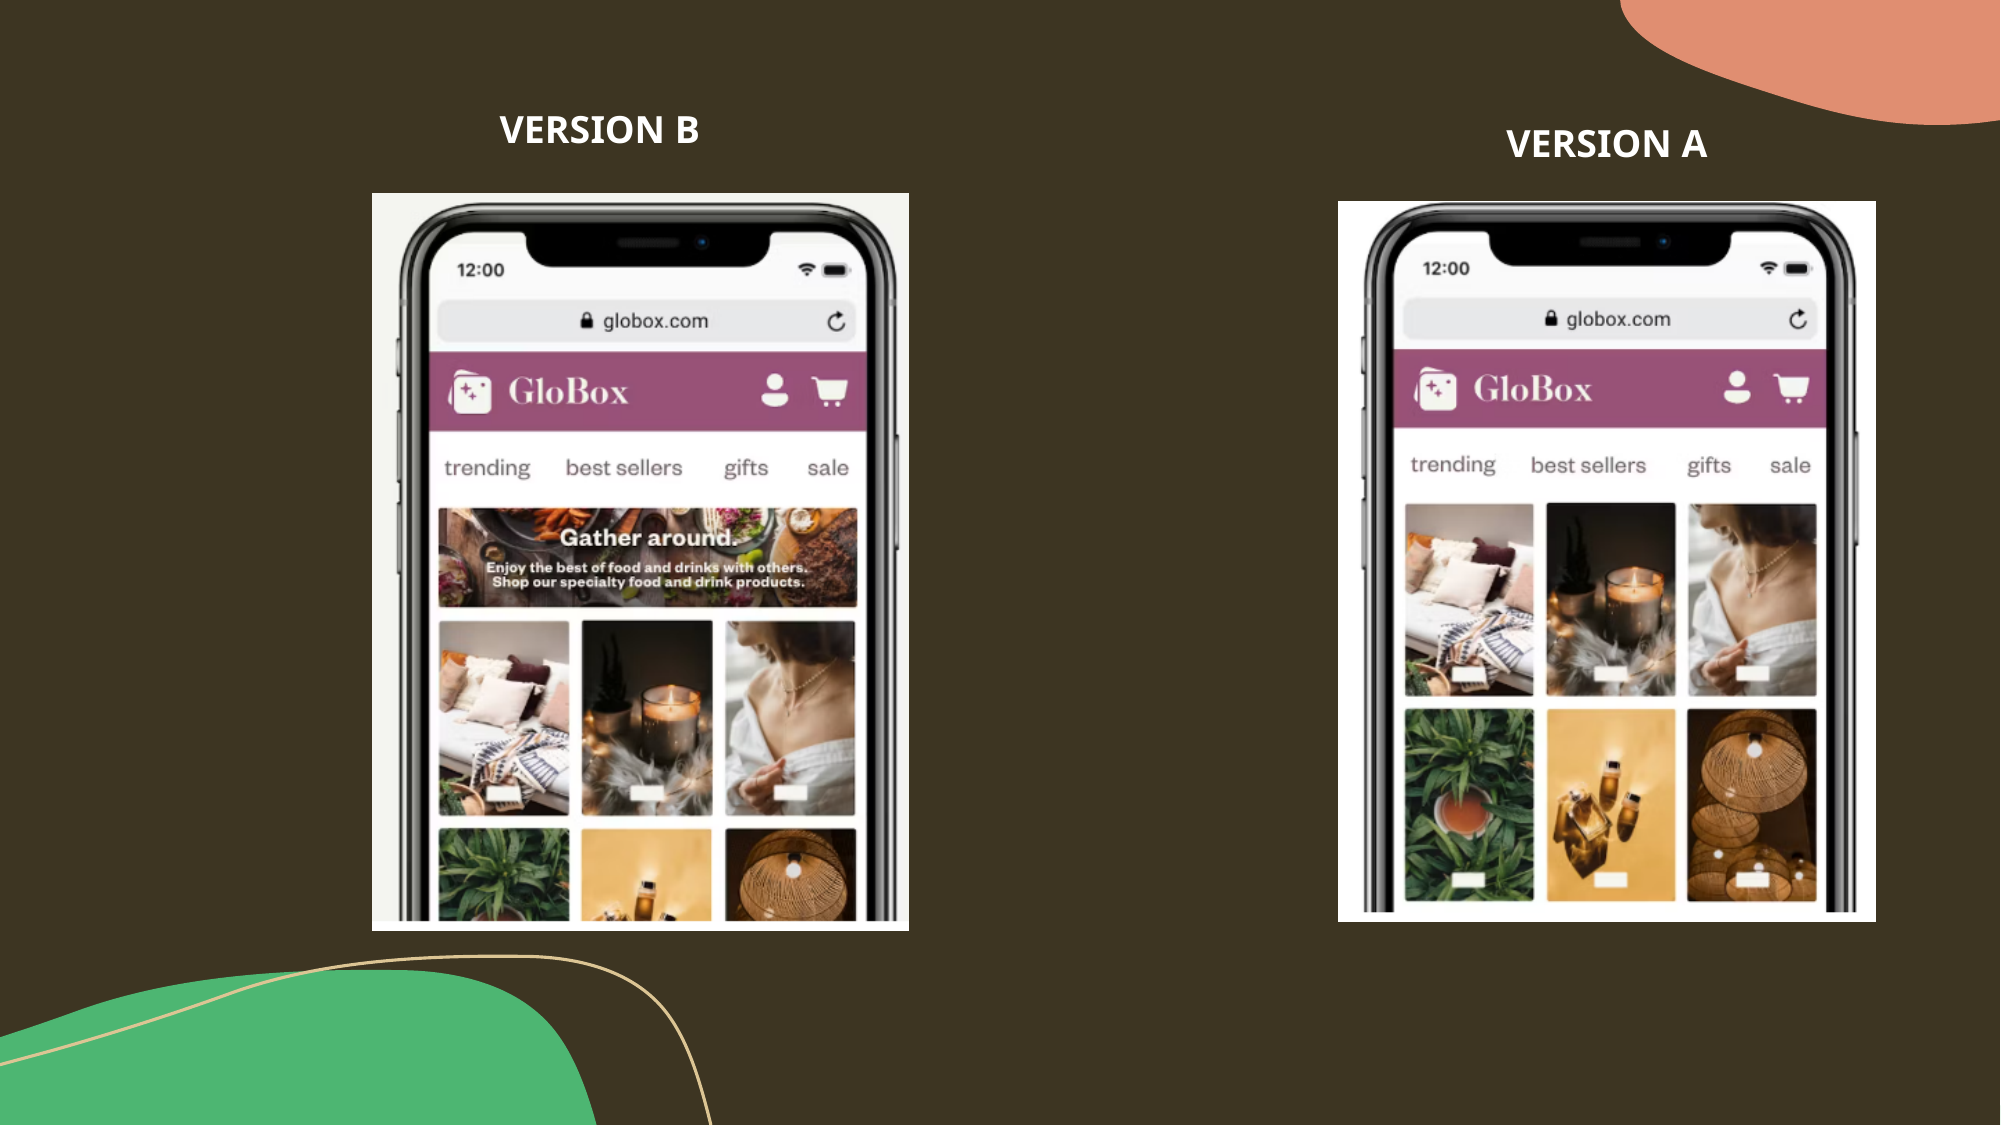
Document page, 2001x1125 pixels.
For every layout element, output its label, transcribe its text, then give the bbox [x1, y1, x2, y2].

text_box VERSION A [1365, 112, 1849, 174]
text_box VERSION B [358, 98, 842, 160]
text_box [0, 0, 2000, 1125]
picture [1338, 202, 1876, 922]
text_box [0, 958, 709, 1125]
picture [372, 193, 909, 931]
